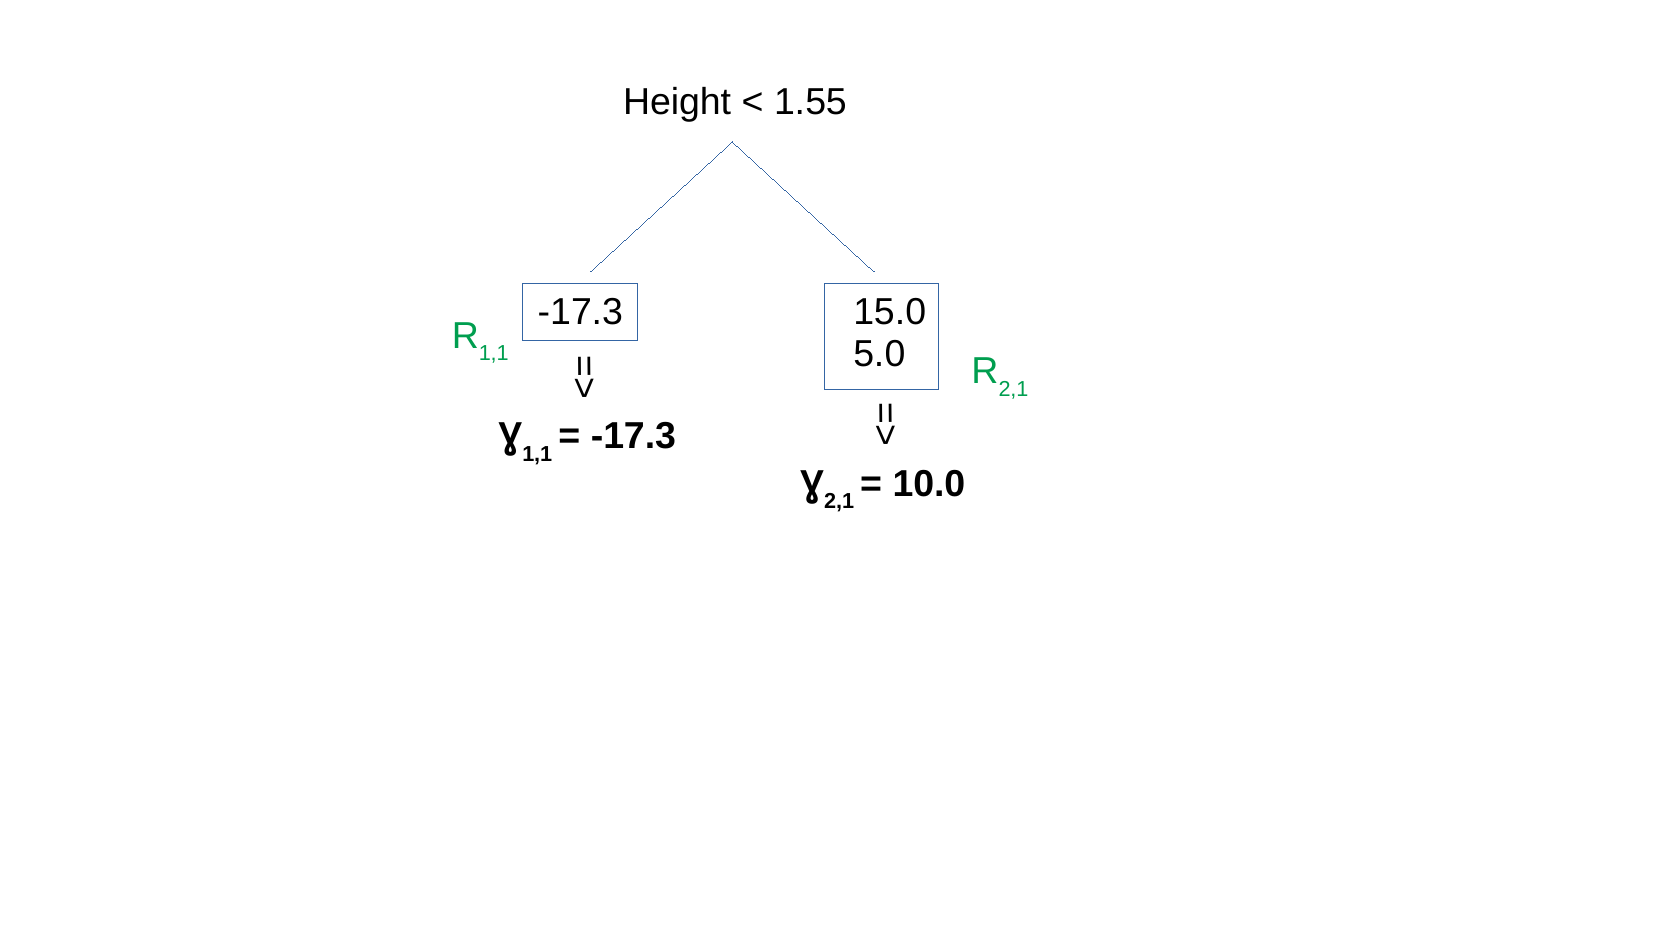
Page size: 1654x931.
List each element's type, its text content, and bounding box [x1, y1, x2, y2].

text_box -17.3 [523, 284, 637, 340]
text_box Height < 1.55 [608, 73, 862, 130]
text_box R2,1 [956, 342, 1071, 409]
text_box Ɣ1,1 = -17.3 [483, 407, 691, 474]
text_box 15.0 5.0 [838, 284, 938, 383]
text_box R1,1 [437, 307, 551, 373]
text_box R1,1 [523, 307, 551, 340]
text_box => [857, 387, 915, 454]
text_box => [556, 340, 614, 407]
text_box 15.0 5.0 [939, 283, 945, 383]
text_box Ɣ2,1 = 10.0 [785, 454, 987, 563]
